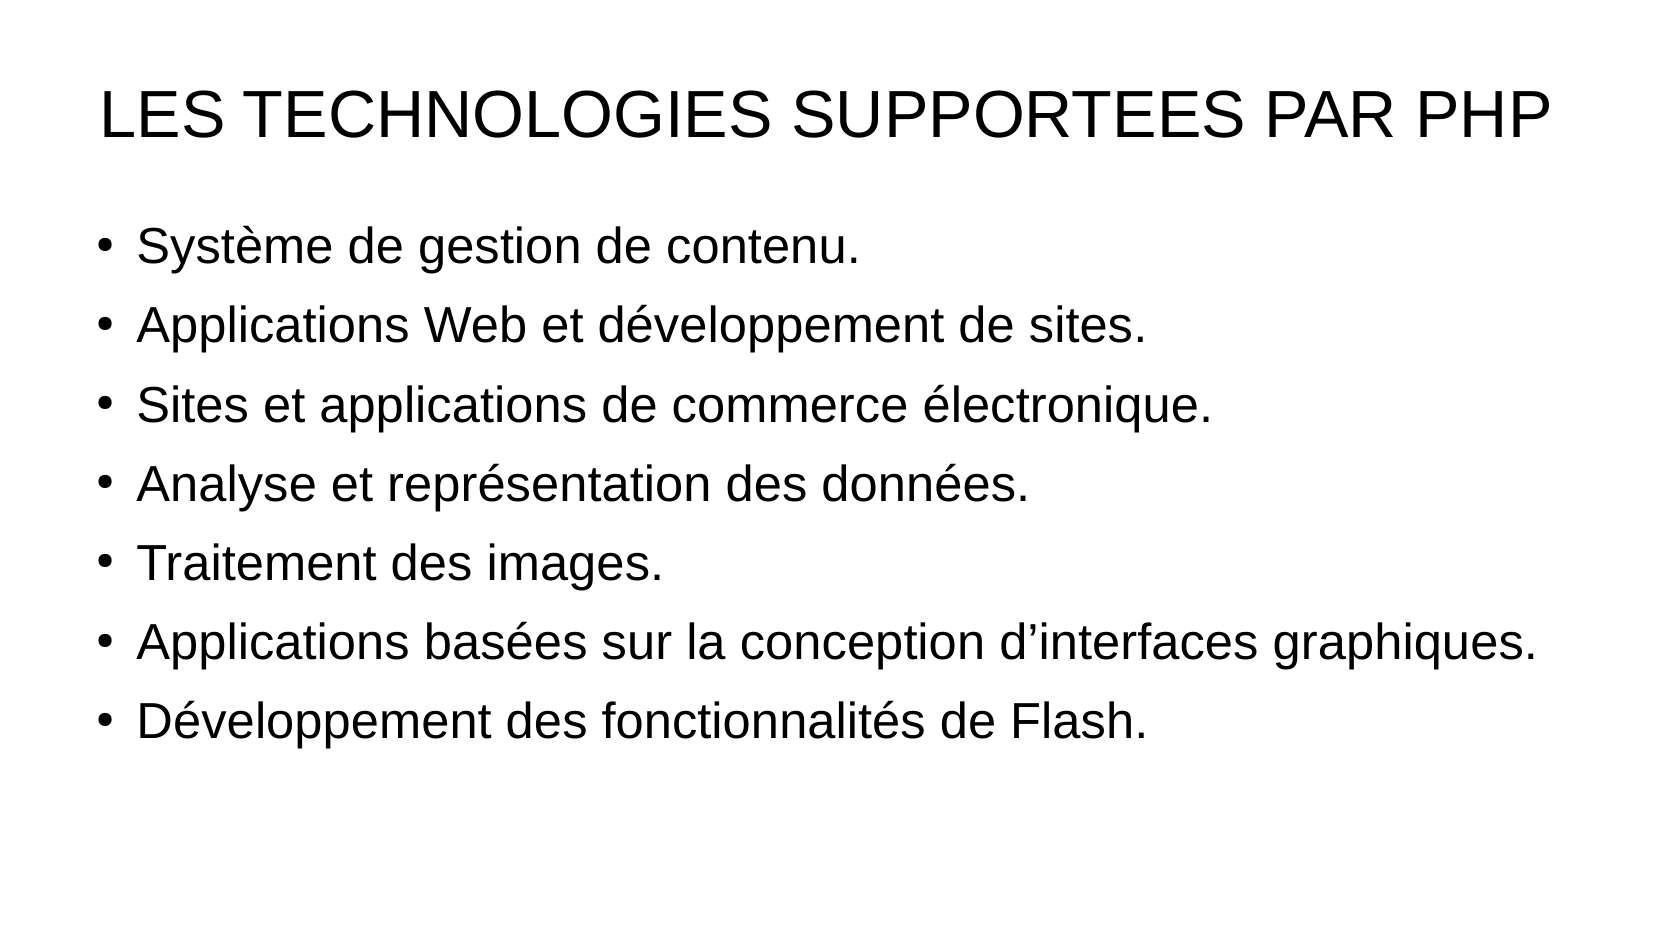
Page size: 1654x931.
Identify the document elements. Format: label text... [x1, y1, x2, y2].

title LES TECHNOLOGIES SUPPORTEES PAR PHP [82, 37, 1571, 193]
list Système de gestion de contenu. Applications Web et développement de sites. Sites et applications de commerce électronique. Analyse et représentation des données. Traitement des images. Applications basées sur la conception d’interfaces graphiques. Développement des fonctionnalités de Flash. [82, 217, 1571, 758]
